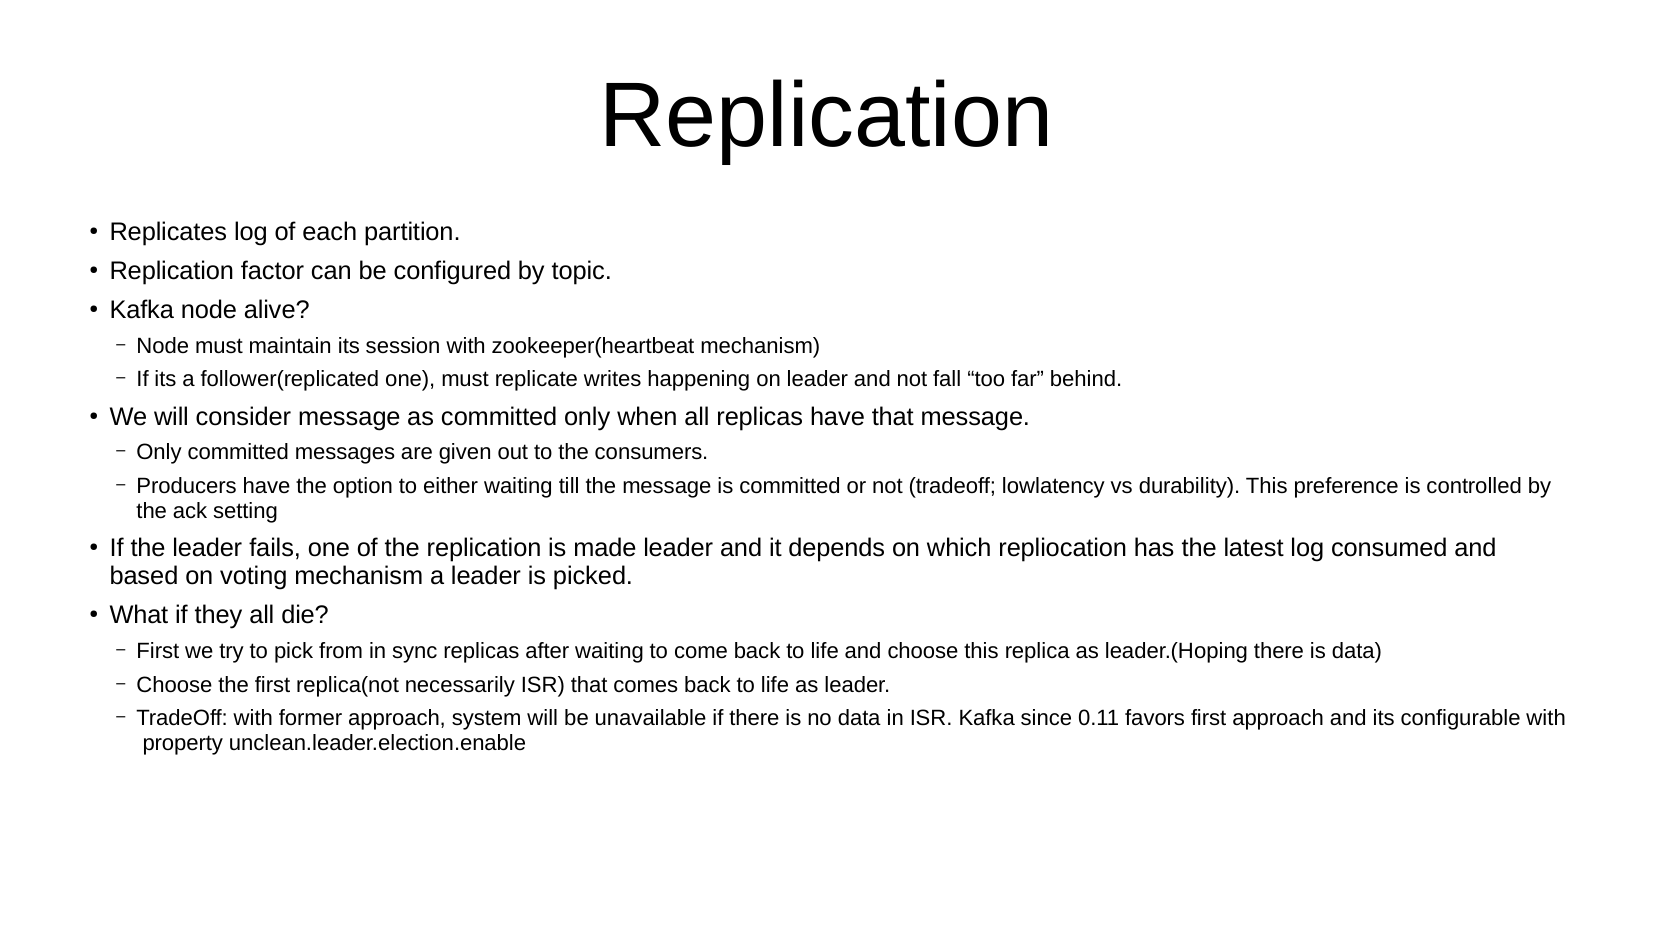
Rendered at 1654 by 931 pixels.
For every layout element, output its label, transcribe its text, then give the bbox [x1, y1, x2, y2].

title Replication [82, 37, 1571, 193]
list Replicates log of each partition. Replication factor can be configured by topic. Kafka node alive? Node must maintain its session with zookeeper(heartbeat mechanism) If its a follower(replicated one), must replicate writes happening on leader and not fall “too far” behind. We will consider message as committed only when all replicas have that message. Only committed messages are given out to the consumers. Producers have the option to either waiting till the message is committed or not (tradeoff; lowlatency vs durability). This preference is controlled by the ack setting If the leader fails, one of the replication is made leader and it depends on which repliocation has the latest log consumed and based on voting mechanism a leader is picked. What if they all die? First we try to pick from in sync replicas after waiting to come back to life and choose this replica as leader.(Hoping there is data) Choose the first replica(not necessarily ISR) that comes back to life as leader. TradeOff: with former approach, system will be unavailable if there is no data in ISR. Kafka since 0.11 favors first approach and its configurable with property unclean.leader.election.enable [82, 217, 1571, 758]
